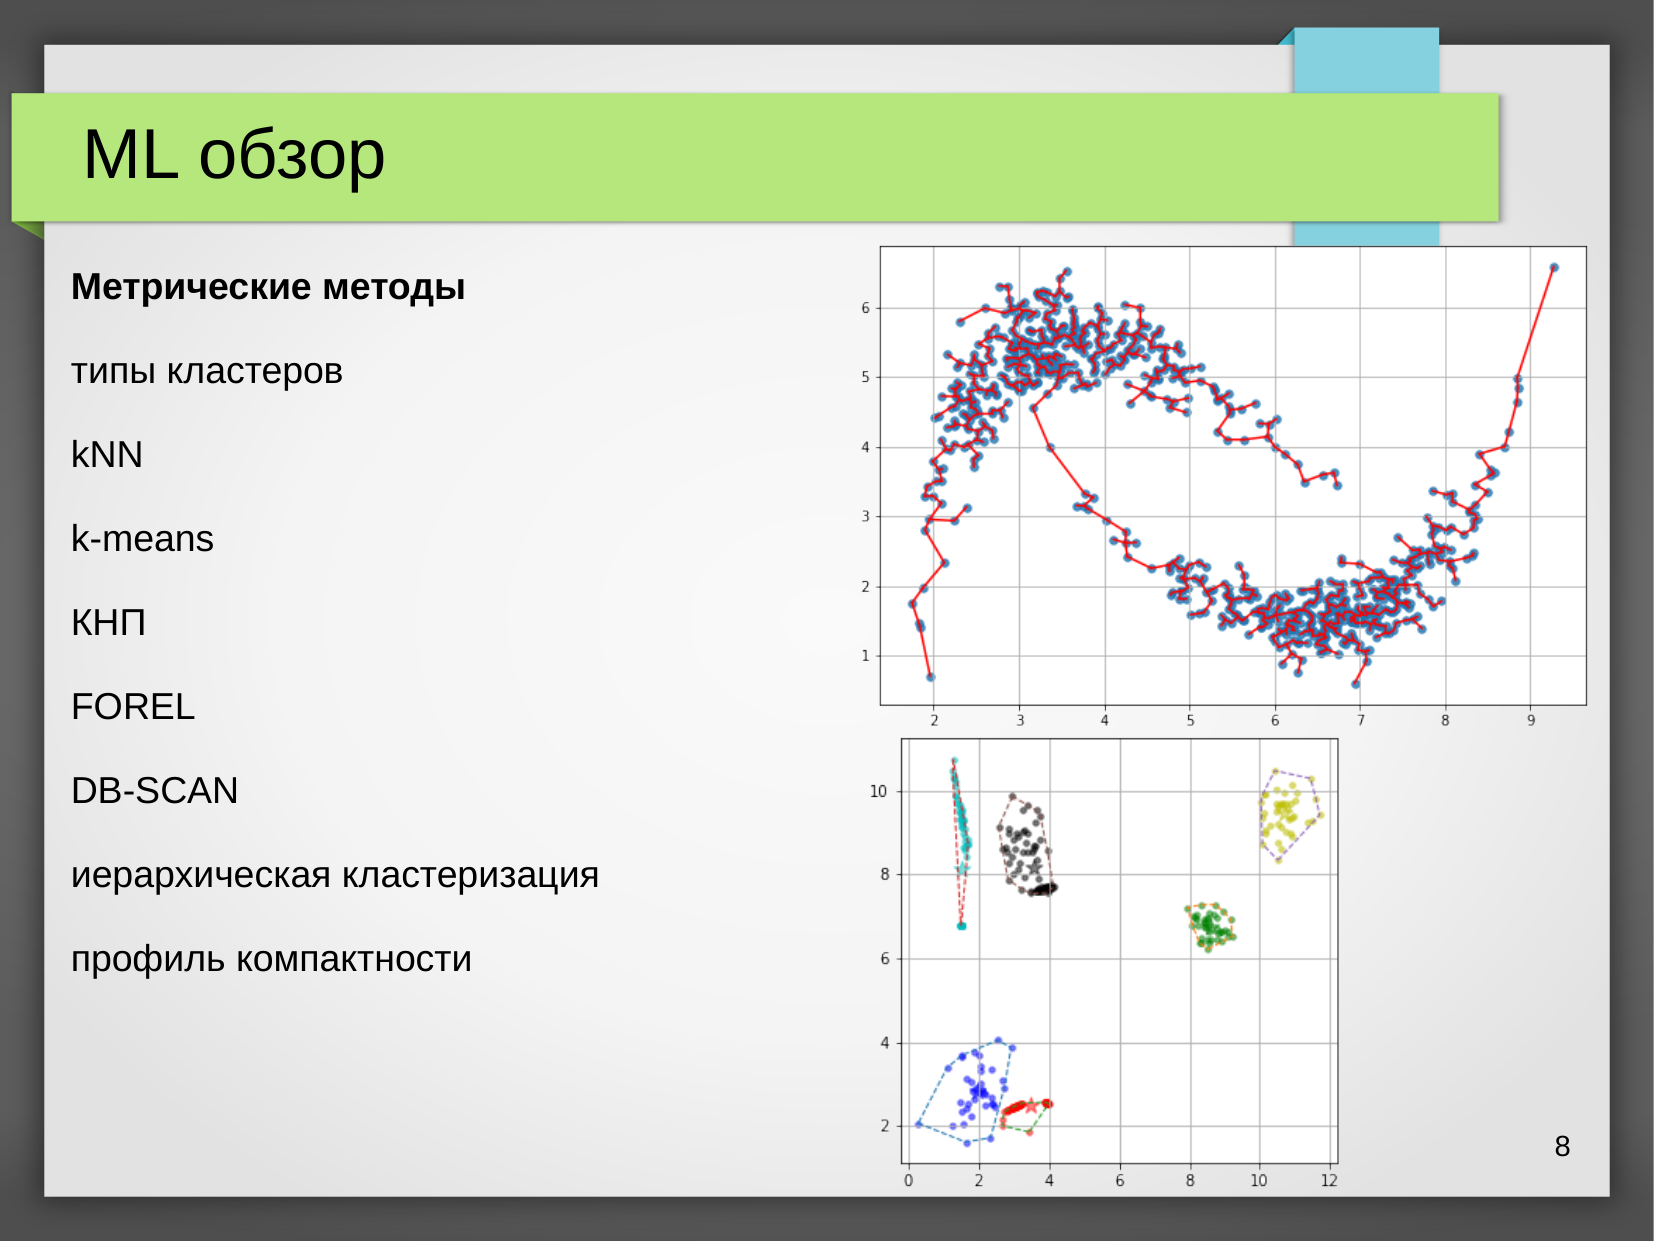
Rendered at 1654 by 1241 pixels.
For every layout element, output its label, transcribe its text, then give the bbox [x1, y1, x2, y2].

text_box Метрические методы типы кластеров kNN k-means КНП FOREL DB-SCAN иерархическая кластеризация профиль компактности [70, 265, 745, 1016]
picture [0, 0, 1654, 1241]
title ML обзор [82, 118, 1406, 189]
